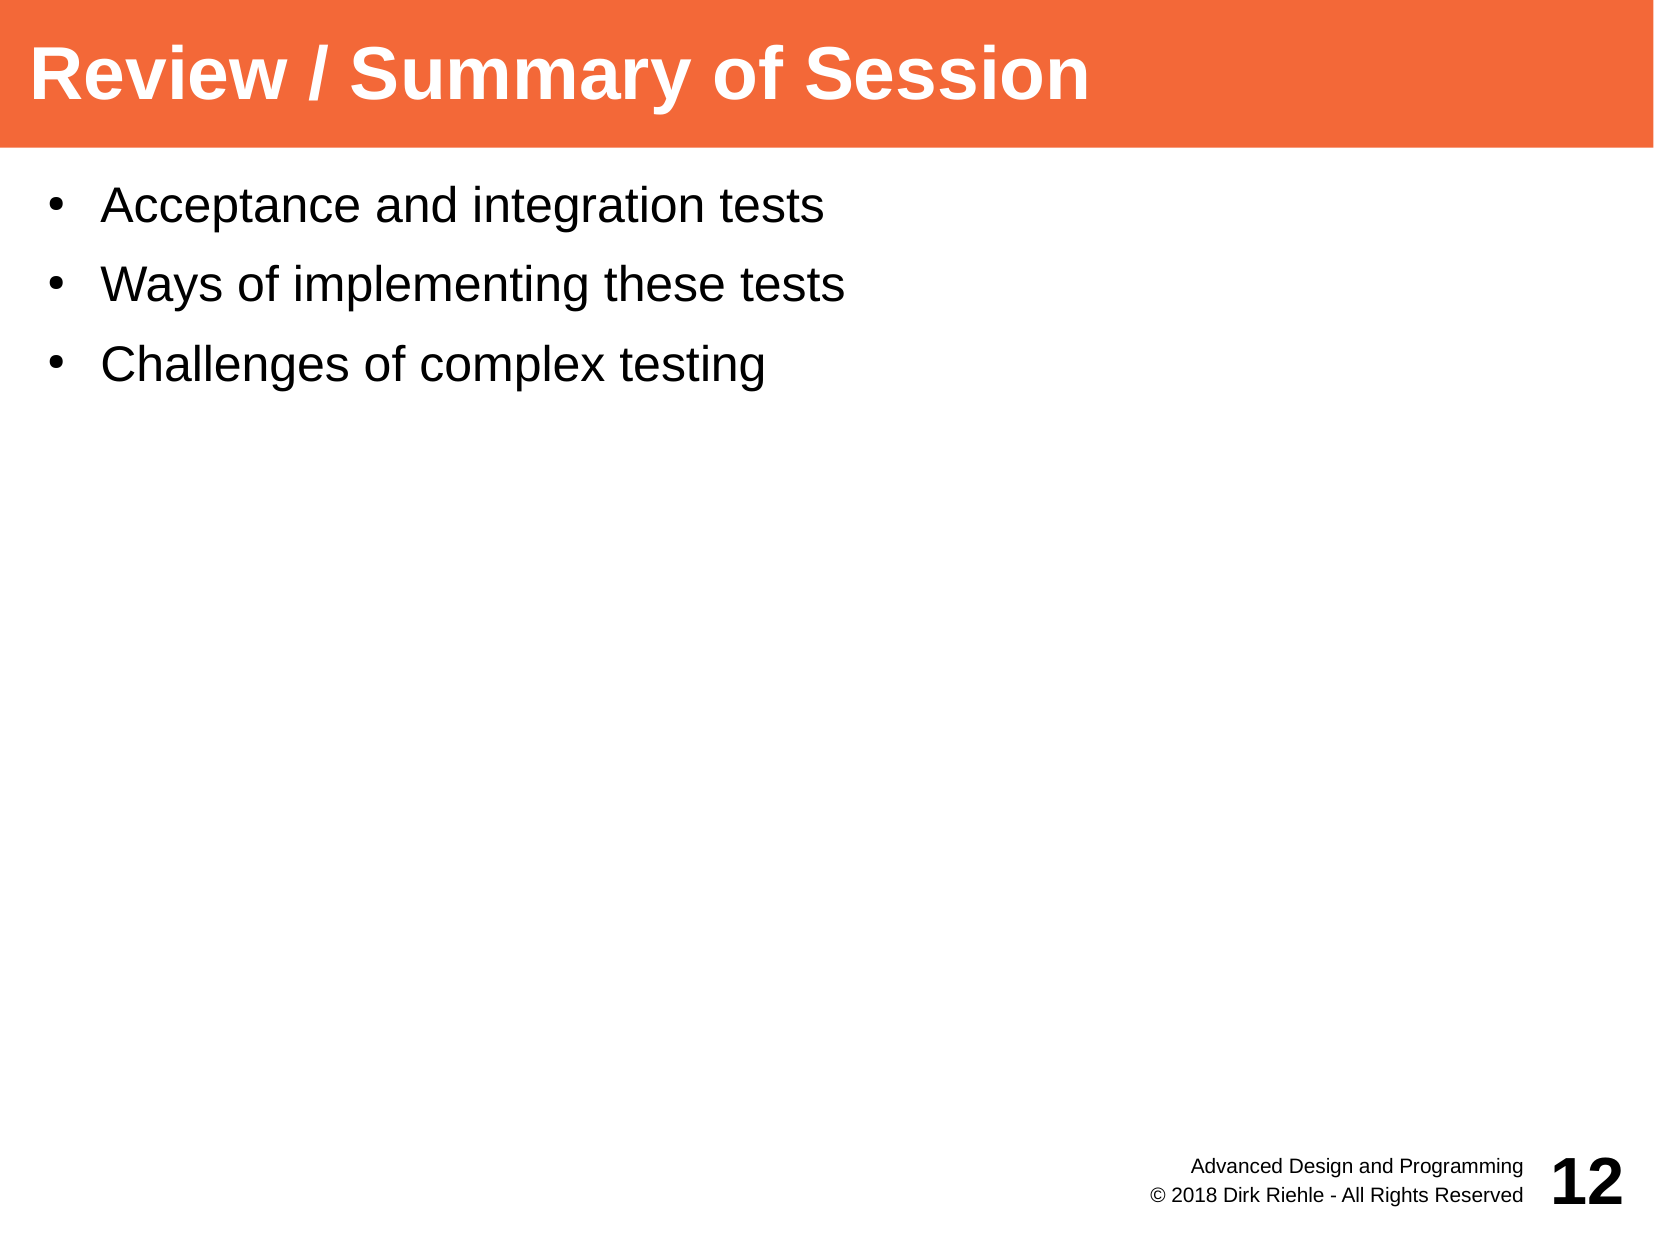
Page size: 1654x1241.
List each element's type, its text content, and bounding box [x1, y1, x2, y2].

list Acceptance and integration tests Ways of implementing these tests Challenges of complex testing [29, 177, 1625, 1063]
title Review / Summary of Session [0, 0, 1654, 148]
